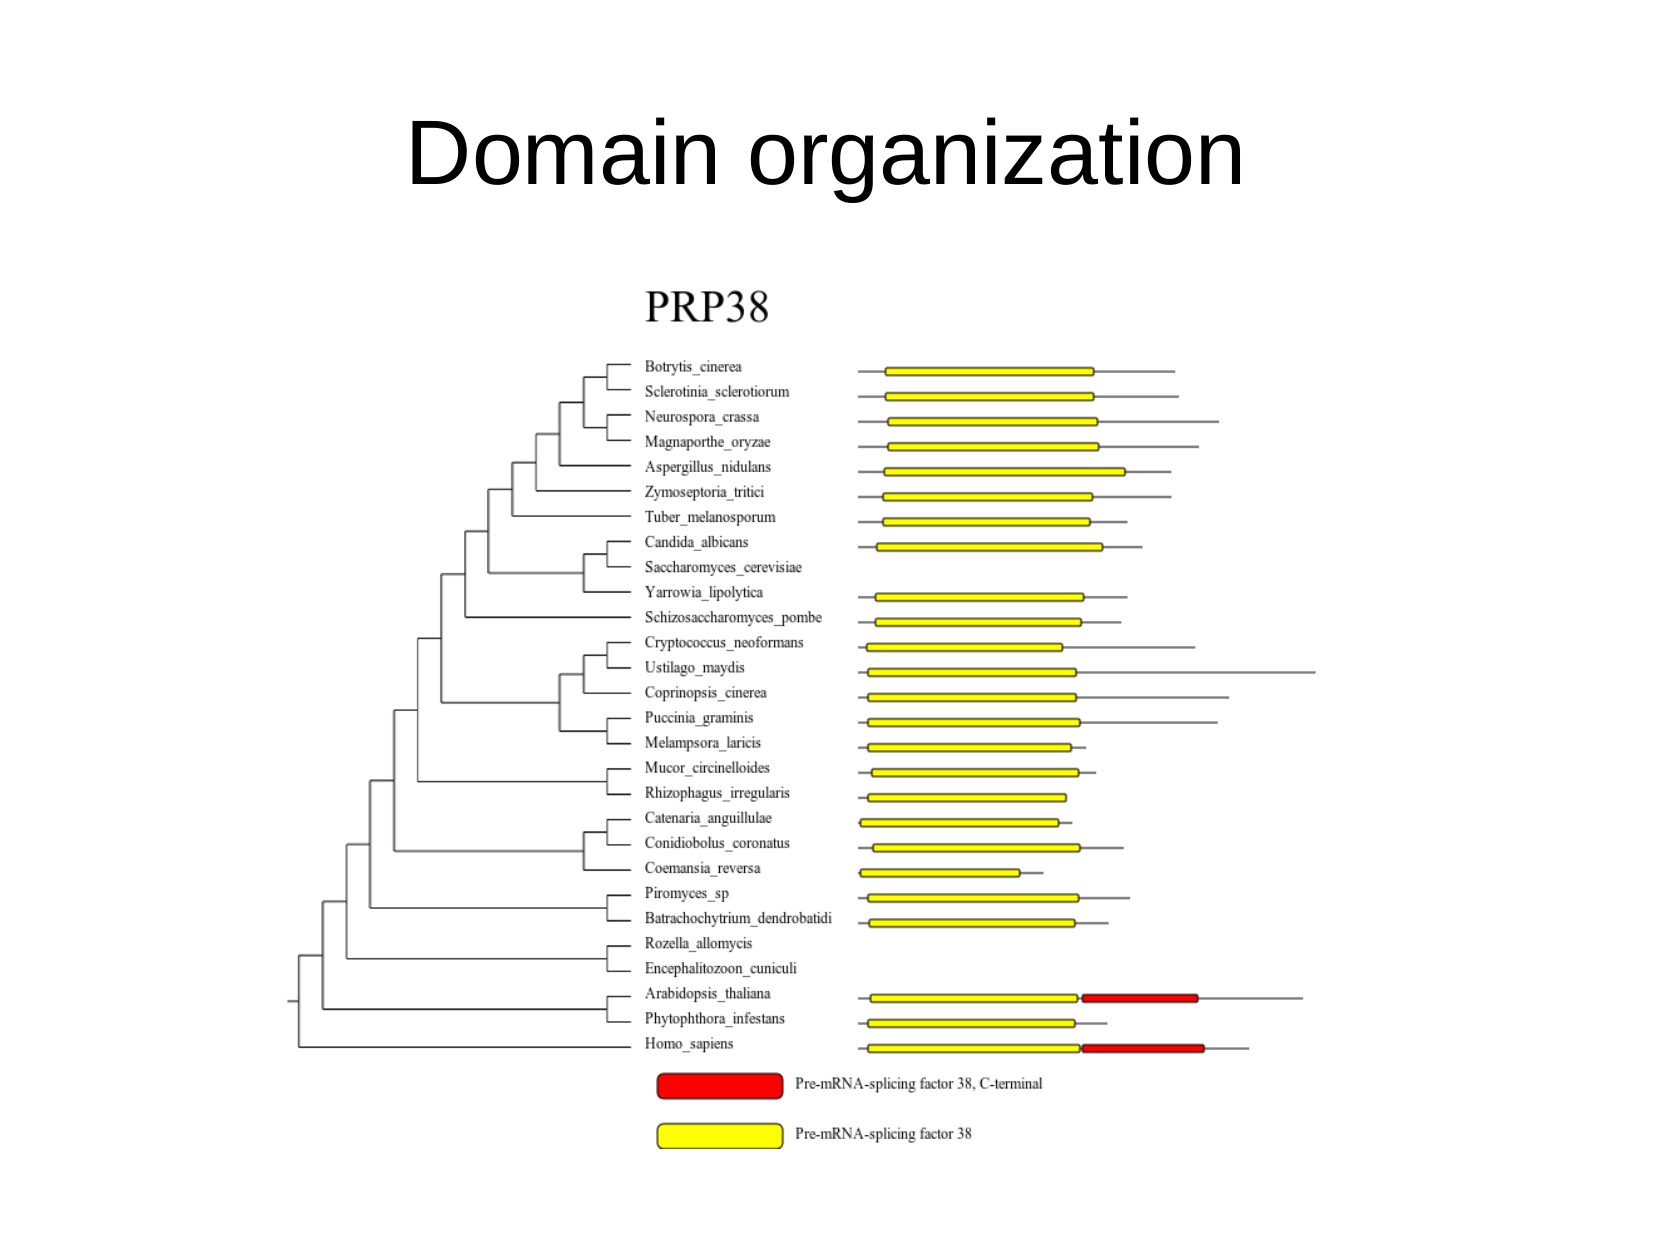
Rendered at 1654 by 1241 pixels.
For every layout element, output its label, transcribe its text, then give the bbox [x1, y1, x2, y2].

picture [278, 314, 636, 1144]
title Domain organization [82, 49, 1571, 257]
picture [645, 284, 1317, 1149]
